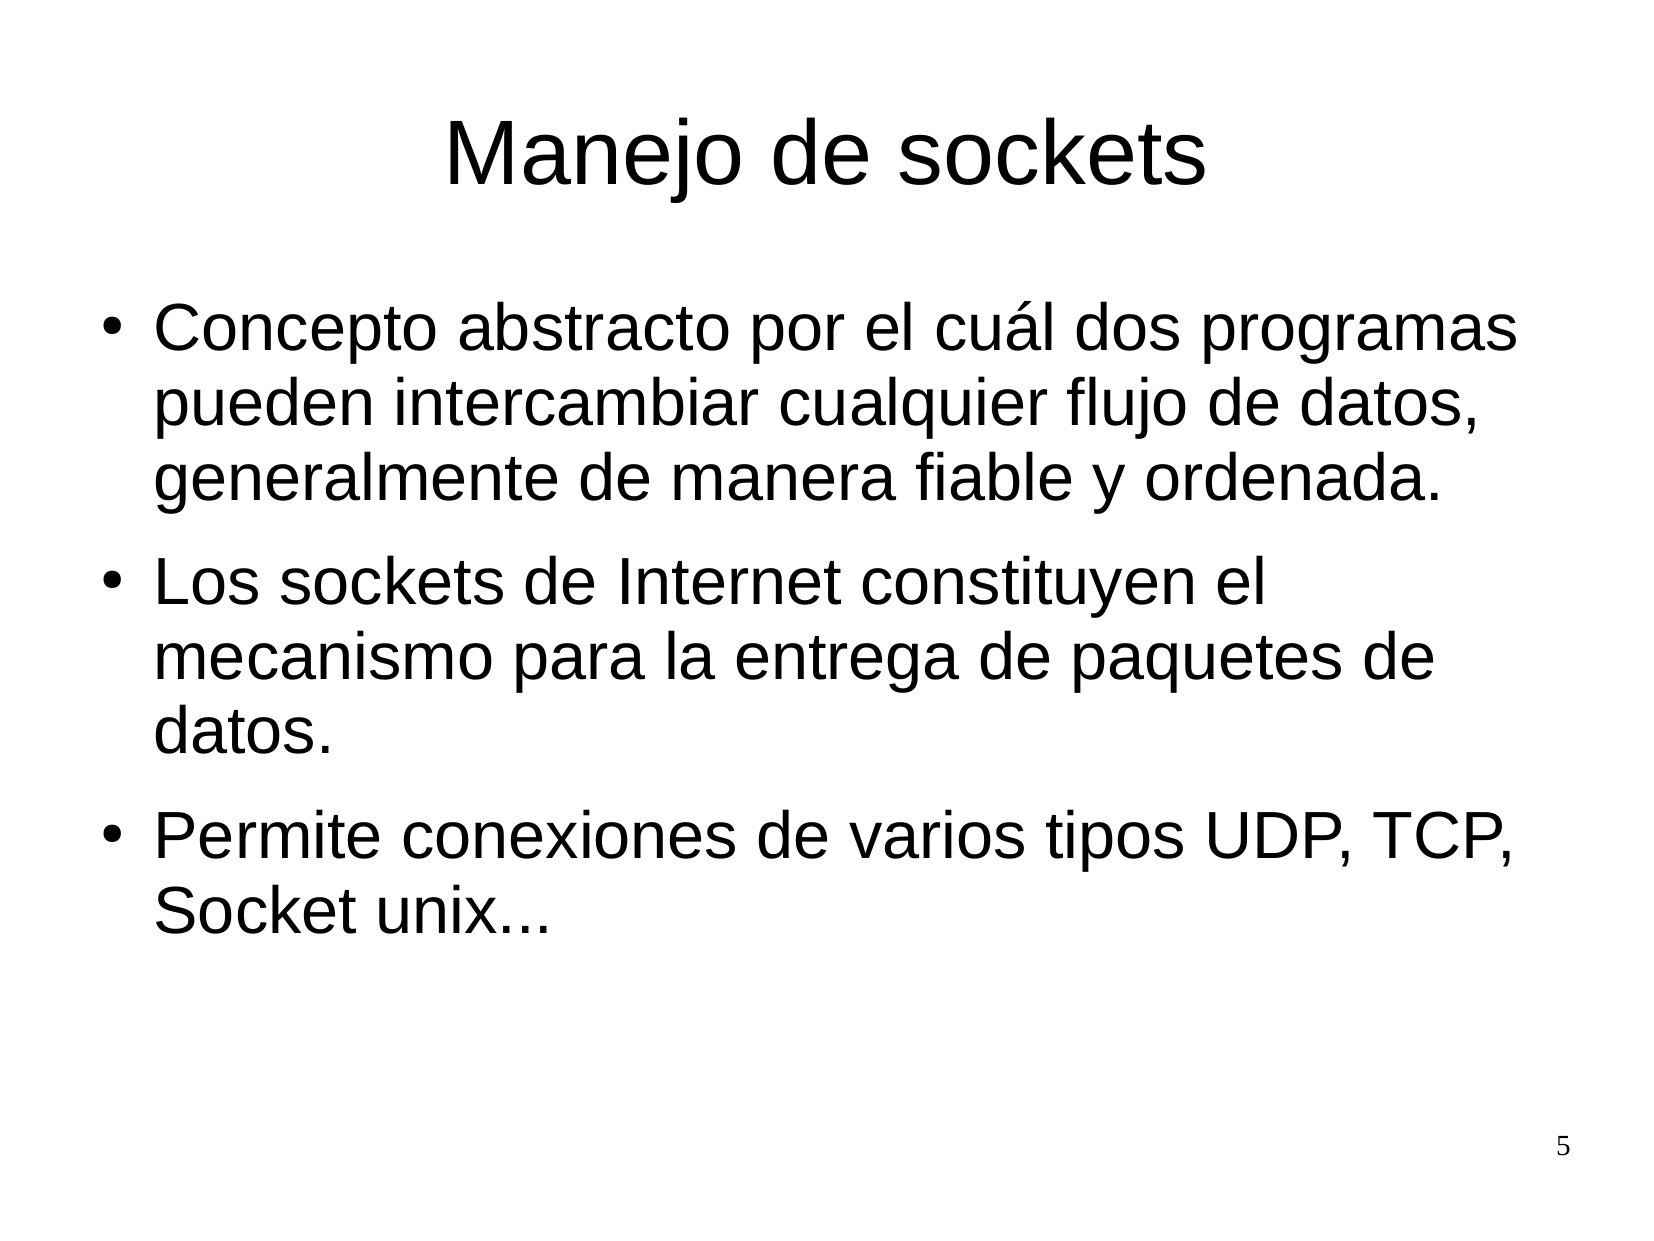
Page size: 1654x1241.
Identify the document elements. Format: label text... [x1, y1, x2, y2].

title Manejo de sockets [82, 49, 1571, 257]
list Concepto abstracto por el cuál dos programas pueden intercambiar cualquier flujo de datos, generalmente de manera fiable y ordenada. Los sockets de Internet constituyen el mecanismo para la entrega de paquetes de datos. Permite conexiones de varios tipos UDP, TCP, Socket unix... [82, 290, 1538, 1010]
